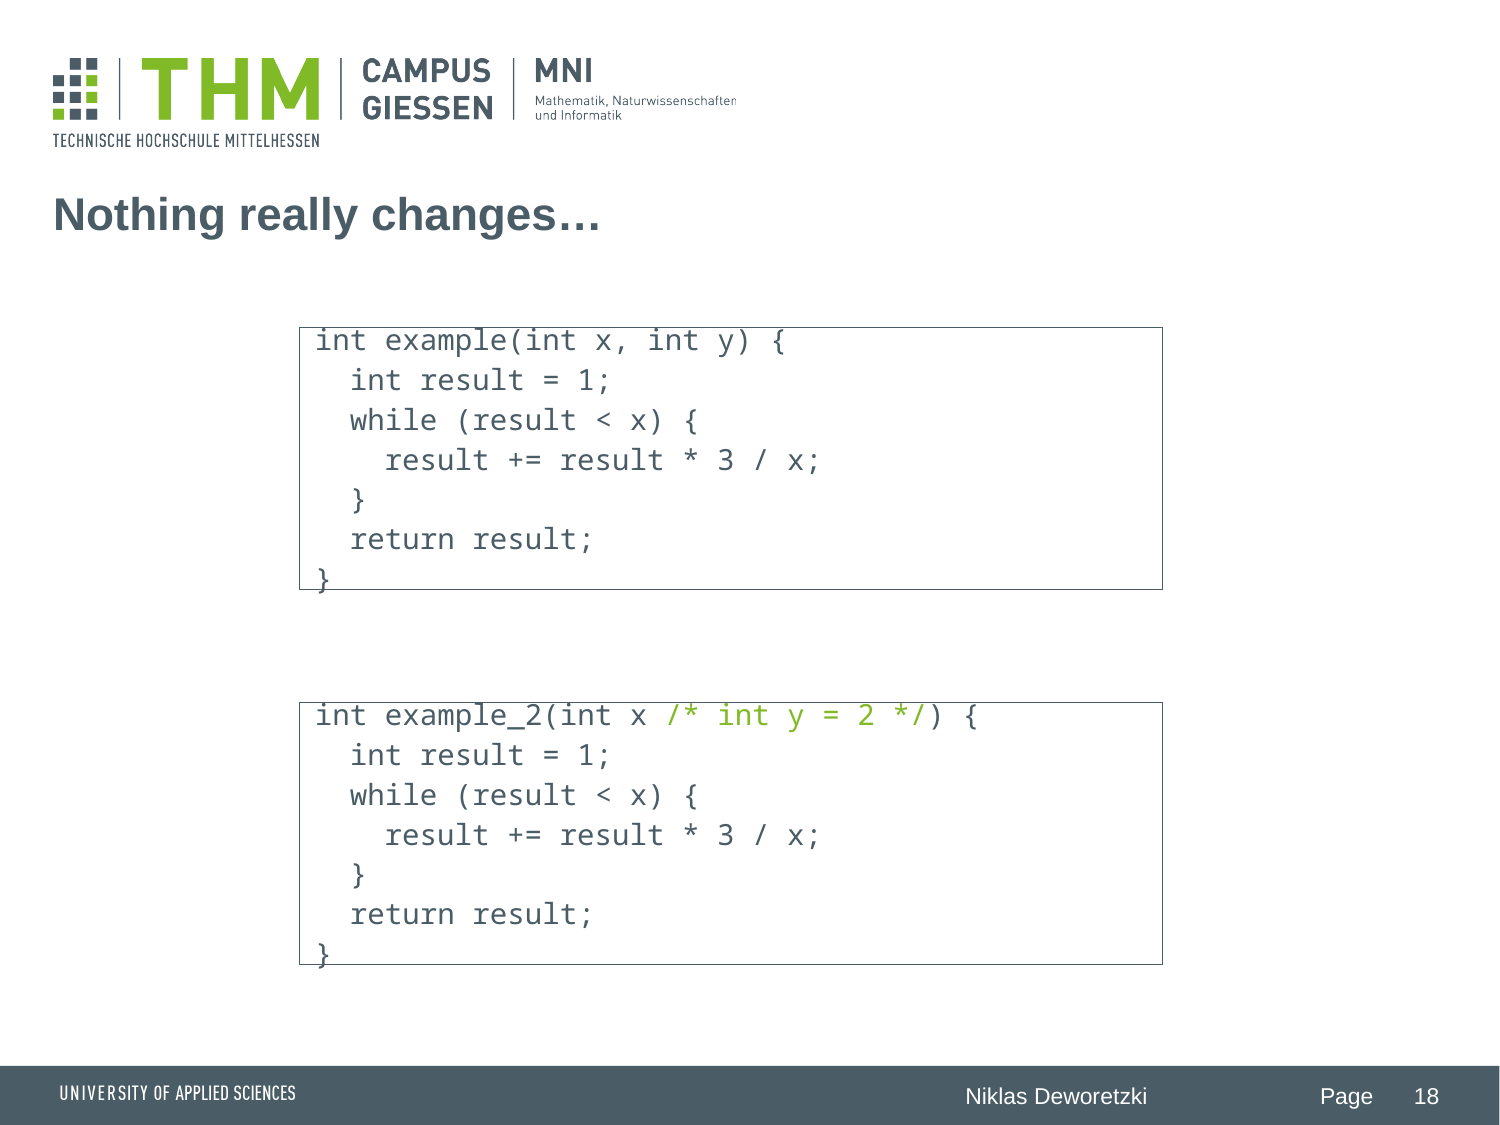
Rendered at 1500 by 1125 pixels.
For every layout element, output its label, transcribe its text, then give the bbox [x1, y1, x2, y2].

picture [53, 58, 736, 147]
title Nothing really changes… [53, 177, 1435, 272]
slide_number <number> [1376, 1073, 1455, 1118]
text_box int example(int x, int y) { int result = 1; while (result < x) { result += result * 3 / x; } return result; } [299, 327, 1163, 590]
picture [59, 1082, 296, 1104]
text_box int example_2(int x /* int y = 2 */) { int result = 1; while (result < x) { result += result * 3 / x; } return result; } [299, 702, 1163, 965]
